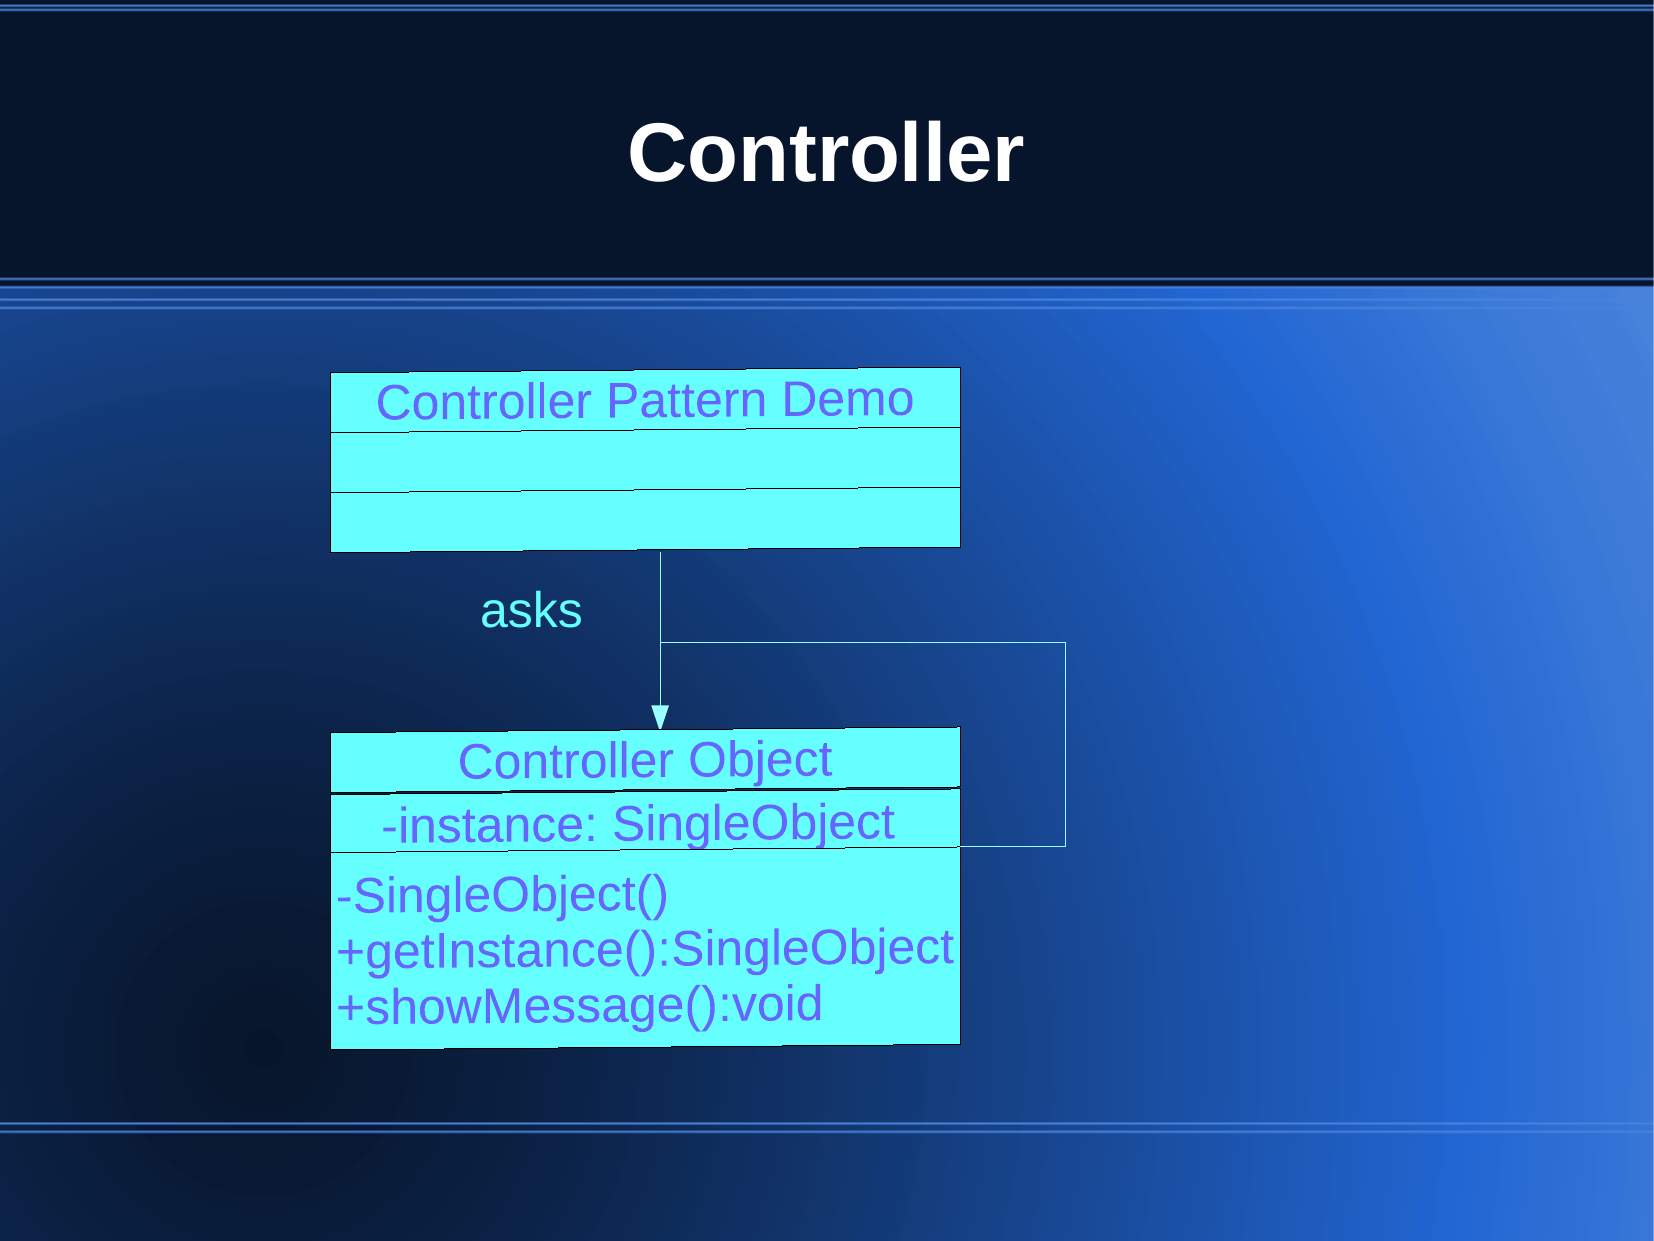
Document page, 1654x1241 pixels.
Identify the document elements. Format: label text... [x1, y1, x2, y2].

text_box -instance: SingleObjectt [330, 788, 961, 852]
text_box [330, 427, 961, 553]
text_box Controller Object [330, 726, 961, 793]
title Controller [82, 49, 1571, 257]
list [152, 344, 1534, 1127]
text_box -SingleObject() +getInstance():SingleObject +showMessage():void [330, 846, 961, 1051]
text_box Controller Pattern Demo [330, 367, 961, 432]
picture [0, 0, 1654, 1241]
text_box asks [480, 582, 661, 638]
